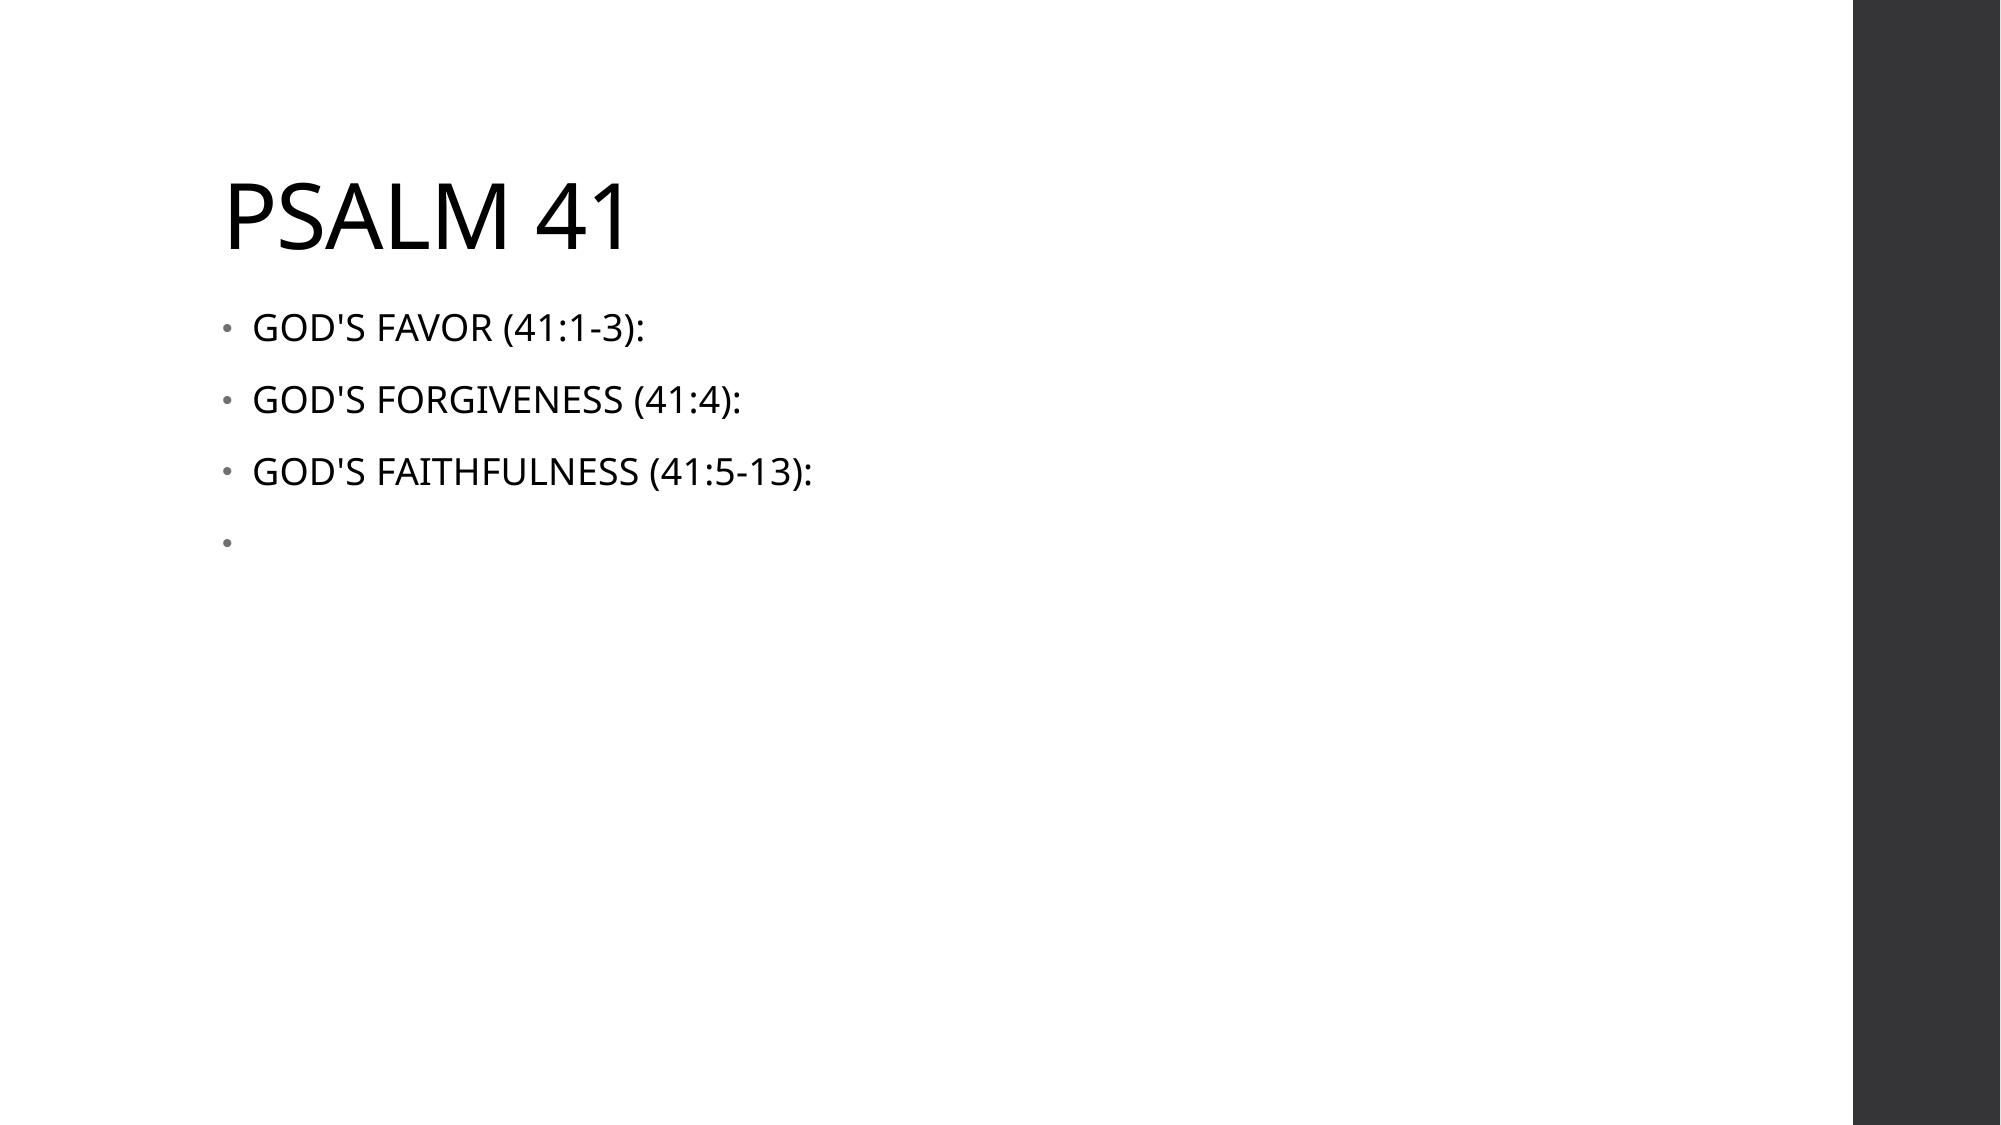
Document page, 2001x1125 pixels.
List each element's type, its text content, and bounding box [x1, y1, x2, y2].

title PSALM 41 [206, 60, 1797, 278]
list GOD'S FAVOR (41:1-3): GOD'S FORGIVENESS (41:4): GOD'S FAITHFULNESS (41:5-13): [206, 299, 1617, 1014]
